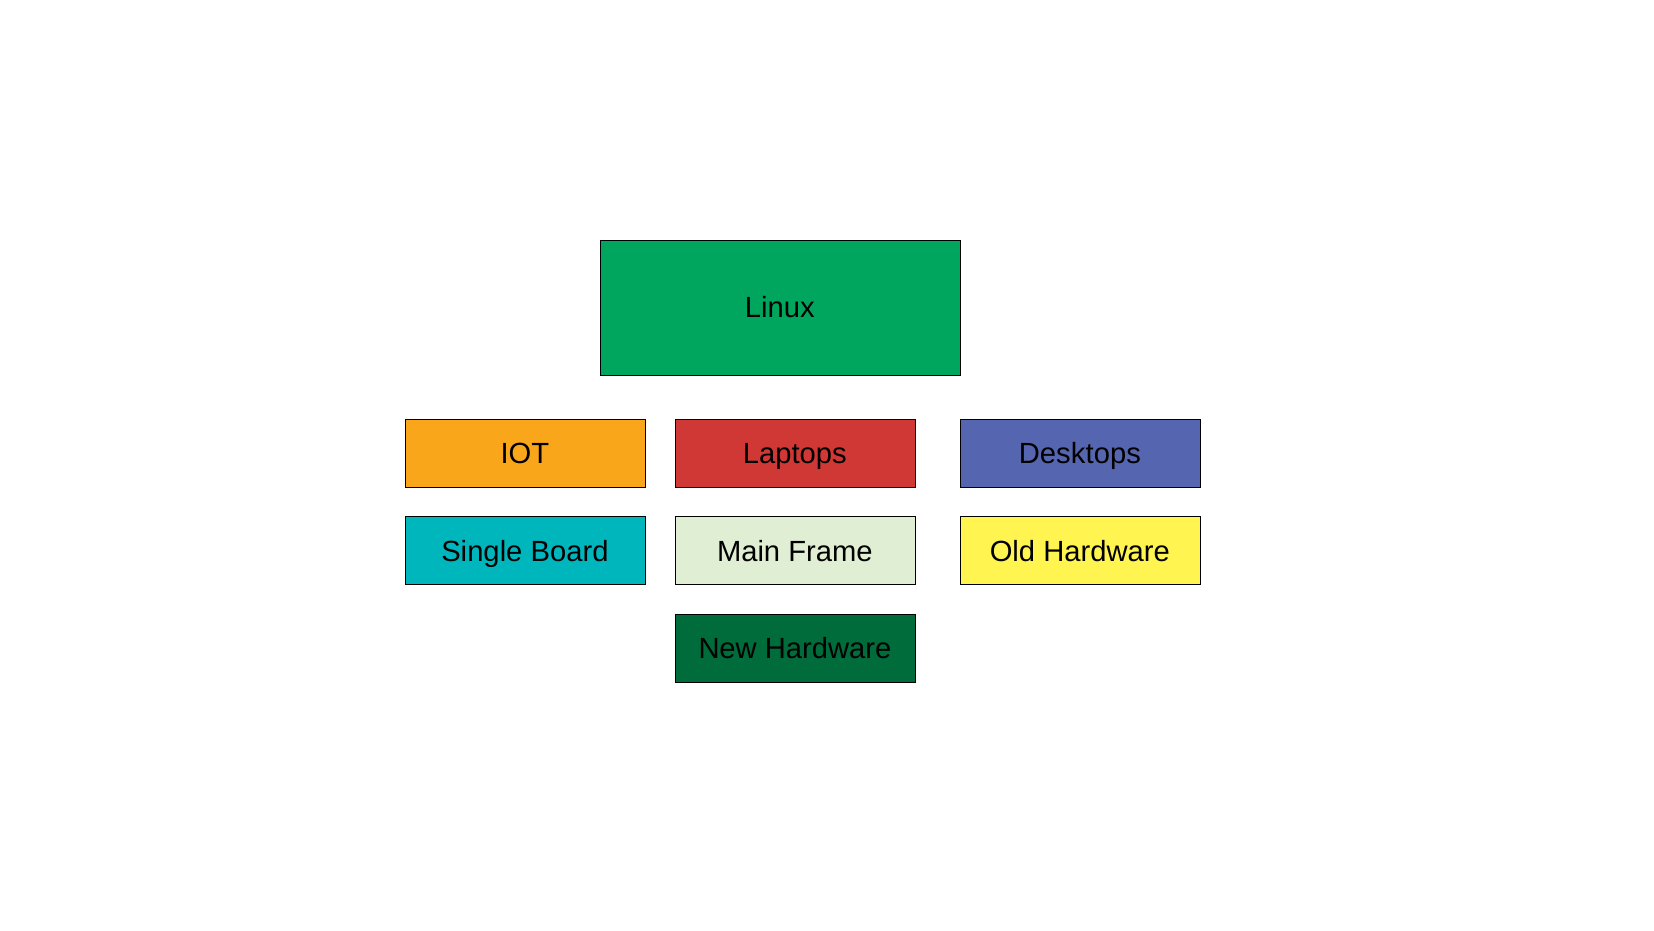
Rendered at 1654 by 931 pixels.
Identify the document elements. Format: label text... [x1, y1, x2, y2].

text_box Single Board [405, 516, 646, 585]
text_box Main Frame [675, 516, 916, 585]
text_box IOT [405, 419, 646, 488]
text_box Laptops [675, 419, 916, 488]
text_box Linux [600, 240, 961, 376]
text_box Desktops [960, 419, 1201, 488]
text_box Old Hardware [960, 516, 1201, 585]
text_box New Hardware [675, 614, 916, 683]
